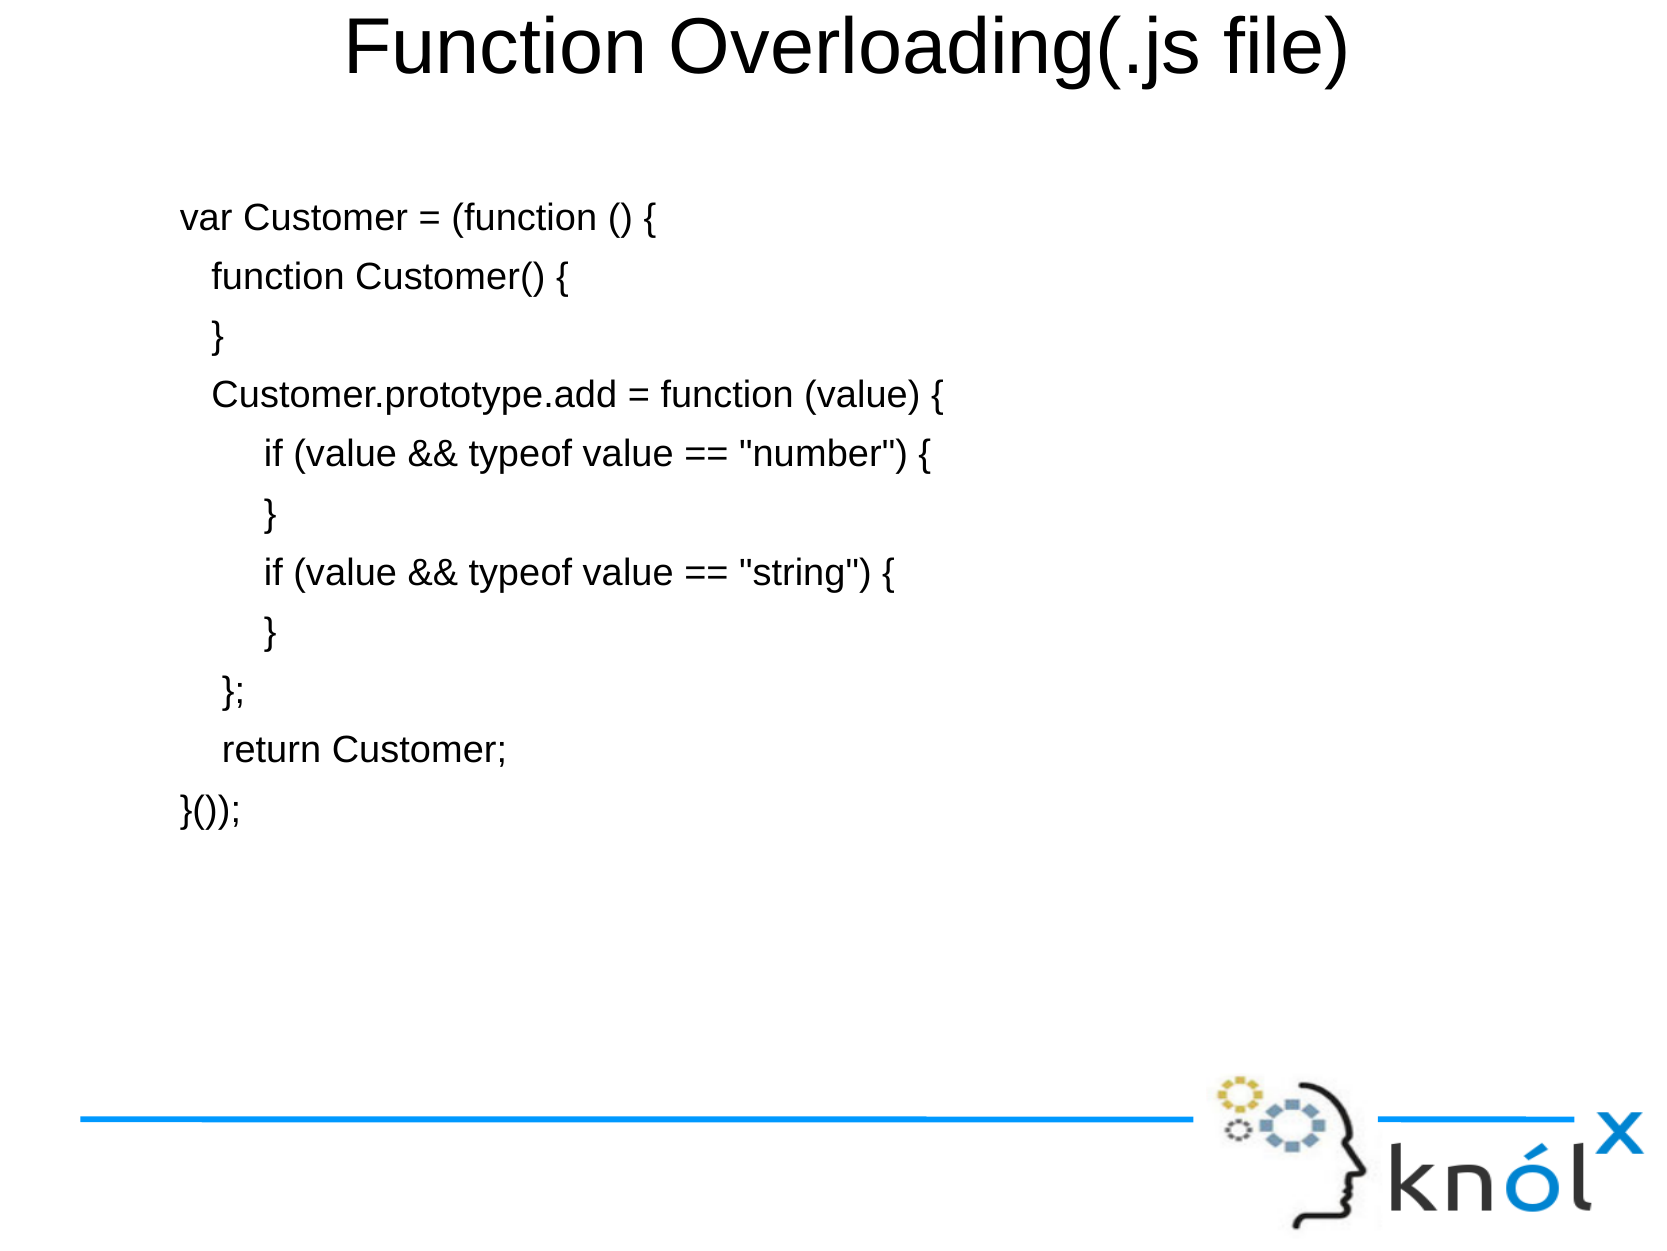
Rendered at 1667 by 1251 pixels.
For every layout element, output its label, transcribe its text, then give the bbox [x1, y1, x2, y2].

title Function Overloading(.js file) [100, 0, 1595, 190]
picture [1205, 1073, 1655, 1239]
list var Customer = (function () { function Customer() { } Customer.prototype.add = function (value) { if (value && typeof value == "number") { } if (value && typeof value == "string") { } }; return Customer; }()); [169, 142, 1630, 863]
